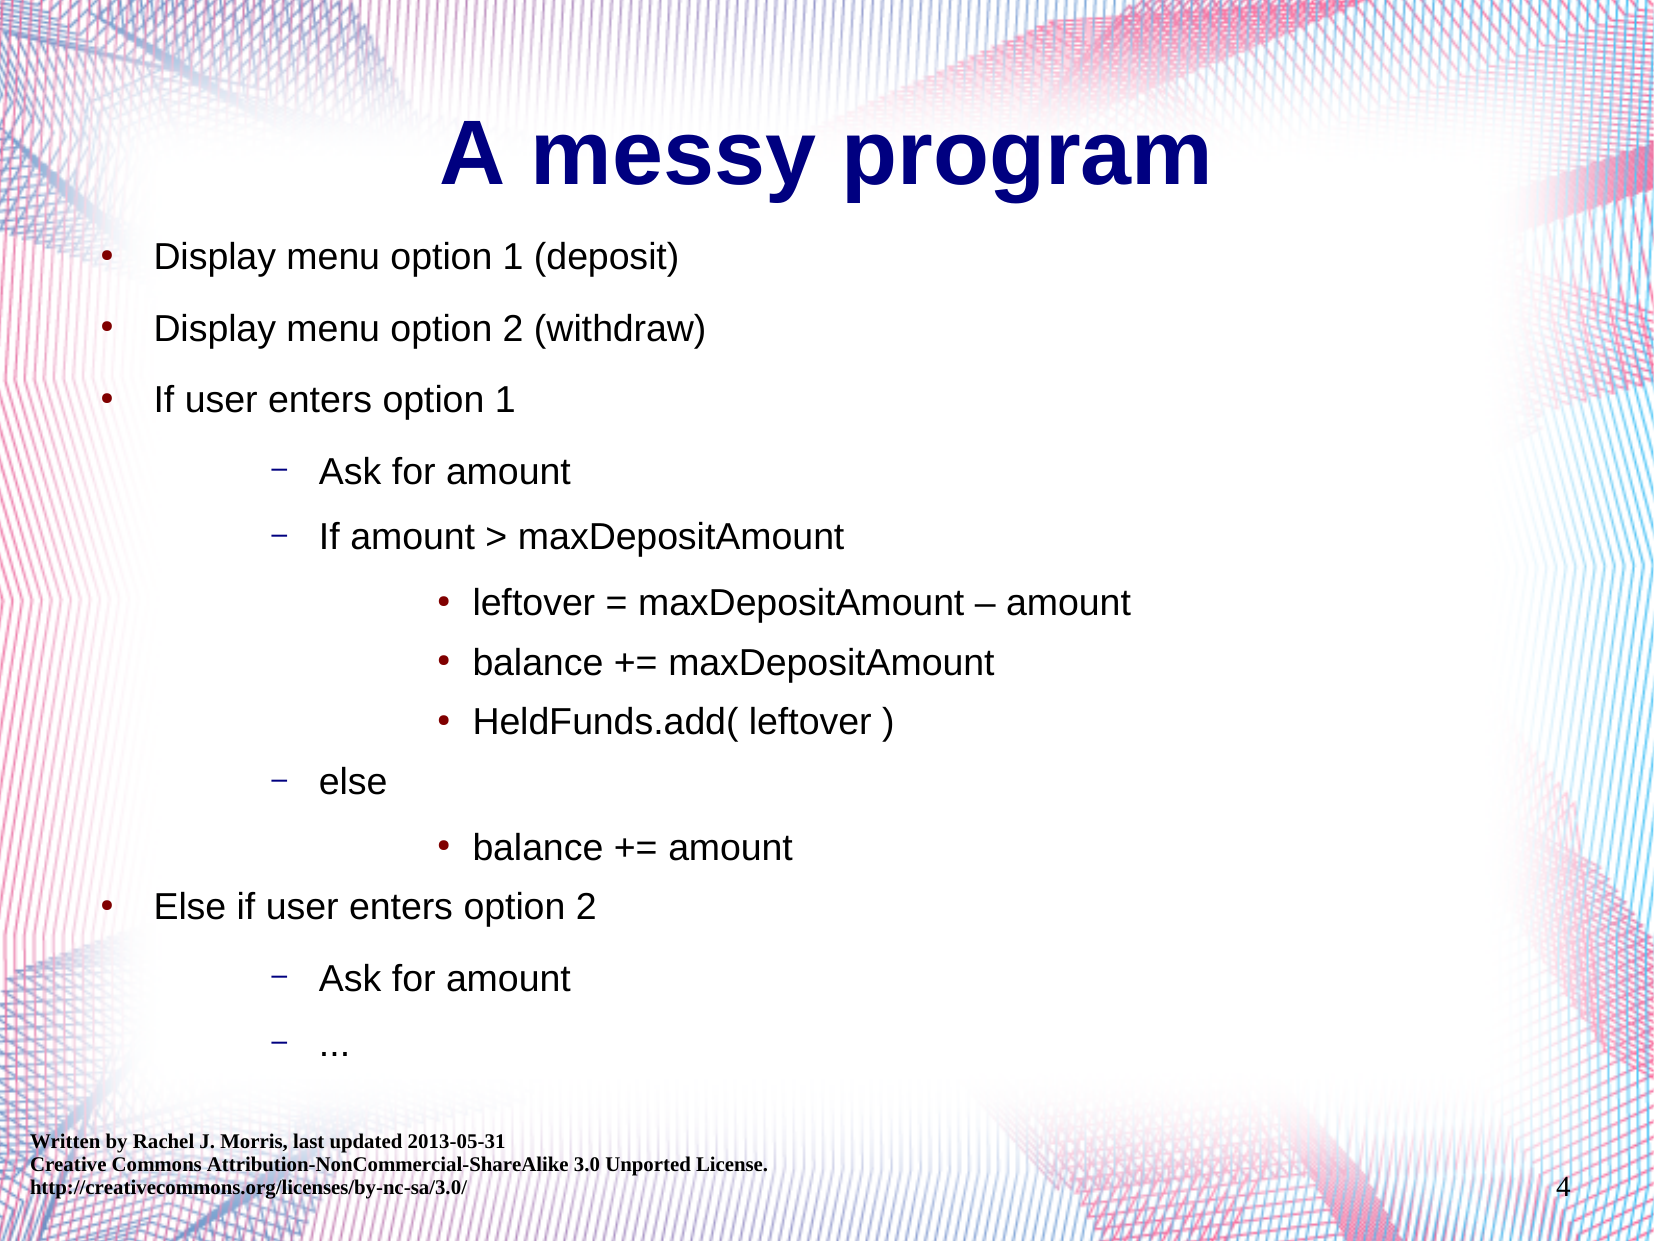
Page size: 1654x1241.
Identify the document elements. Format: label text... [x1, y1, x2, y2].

title A messy program [82, 49, 1571, 235]
list Display menu option 1 (deposit) Display menu option 2 (withdraw) If user enters option 1 Ask for amount If amount > maxDepositAmount leftover = maxDepositAmount – amount balance += maxDepositAmount HeldFunds.add( leftover ) else balance += amount Else if user enters option 2 Ask for amount ... [82, 235, 1571, 1066]
picture [0, 0, 1654, 1241]
